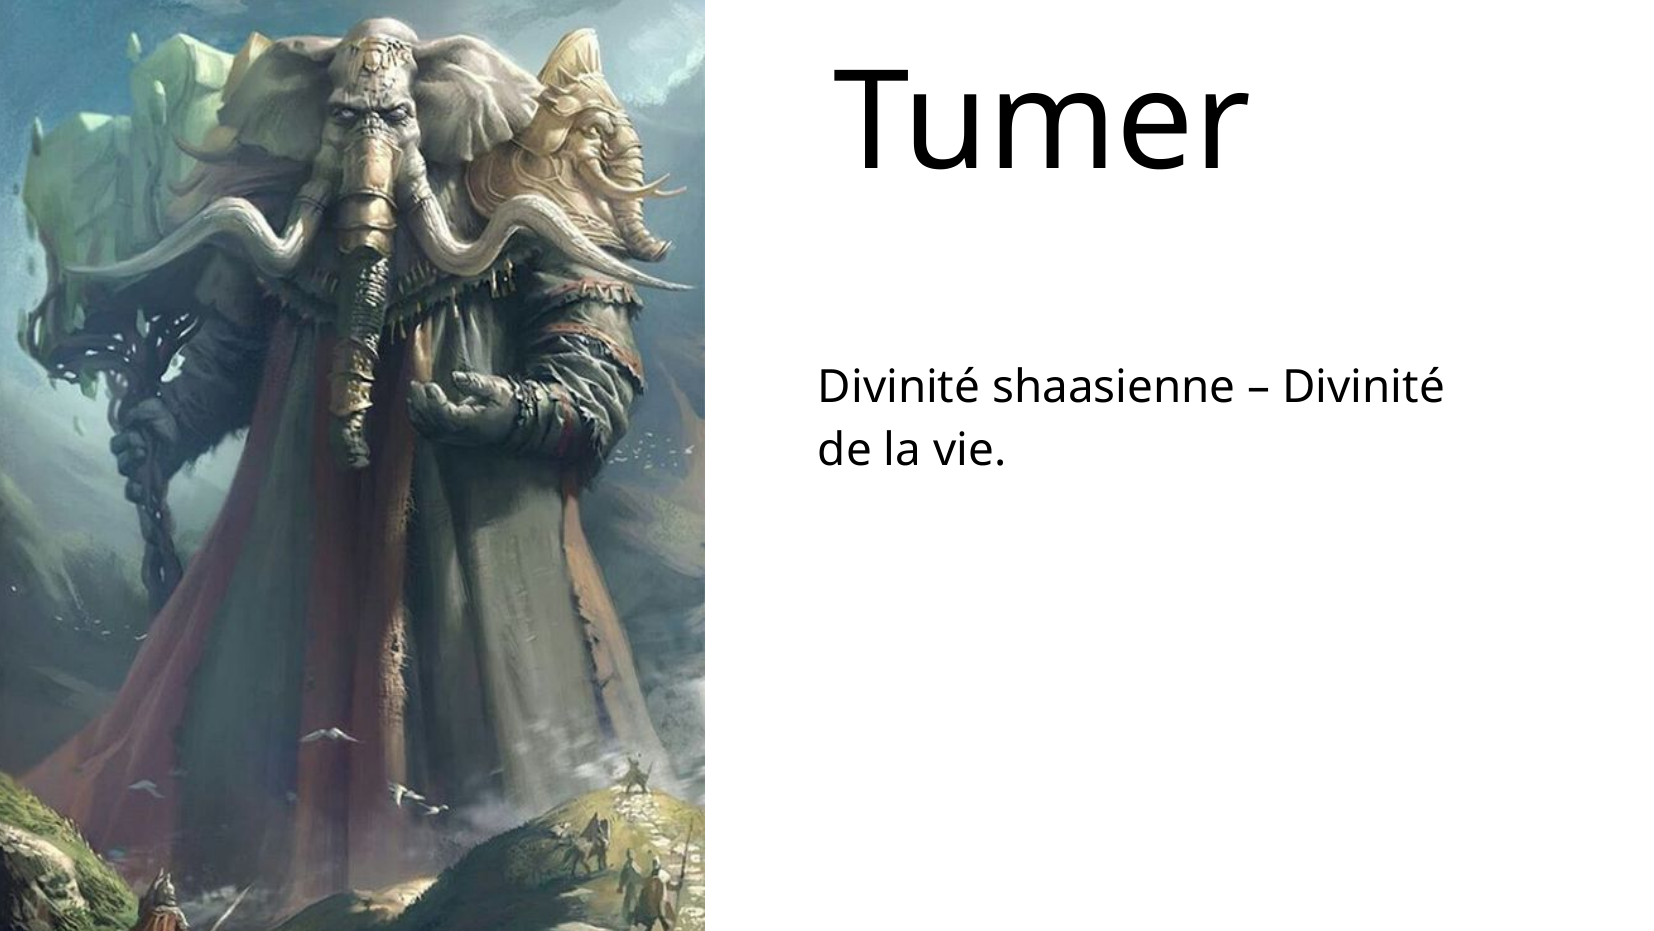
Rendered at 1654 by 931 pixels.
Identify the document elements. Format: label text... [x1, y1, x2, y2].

title Tumer [705, 14, 1571, 216]
text_box Divinité shaasienne – Divinité de la vie. [803, 346, 1515, 648]
picture [0, 0, 705, 931]
